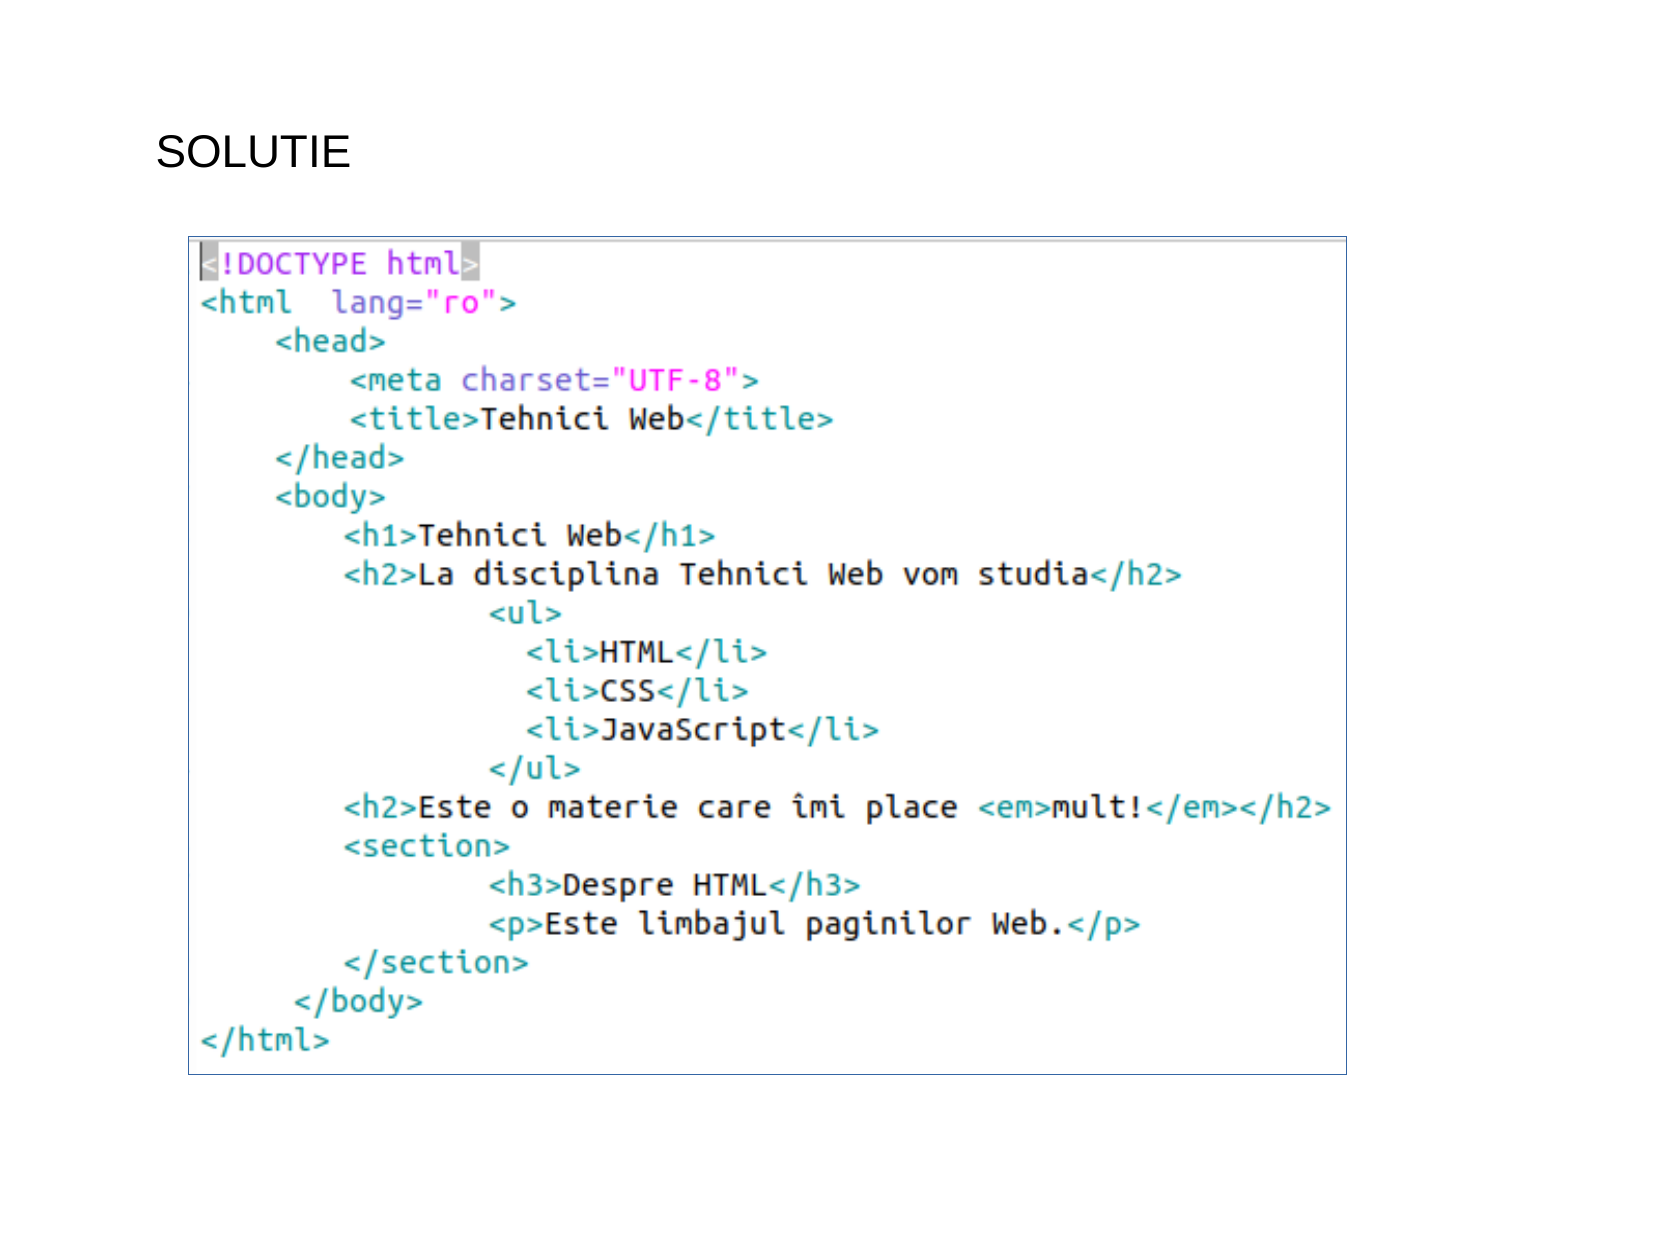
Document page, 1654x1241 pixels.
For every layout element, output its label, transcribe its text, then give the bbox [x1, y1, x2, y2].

text_box SOLUTIE [140, 118, 1371, 236]
picture [188, 236, 1347, 1075]
